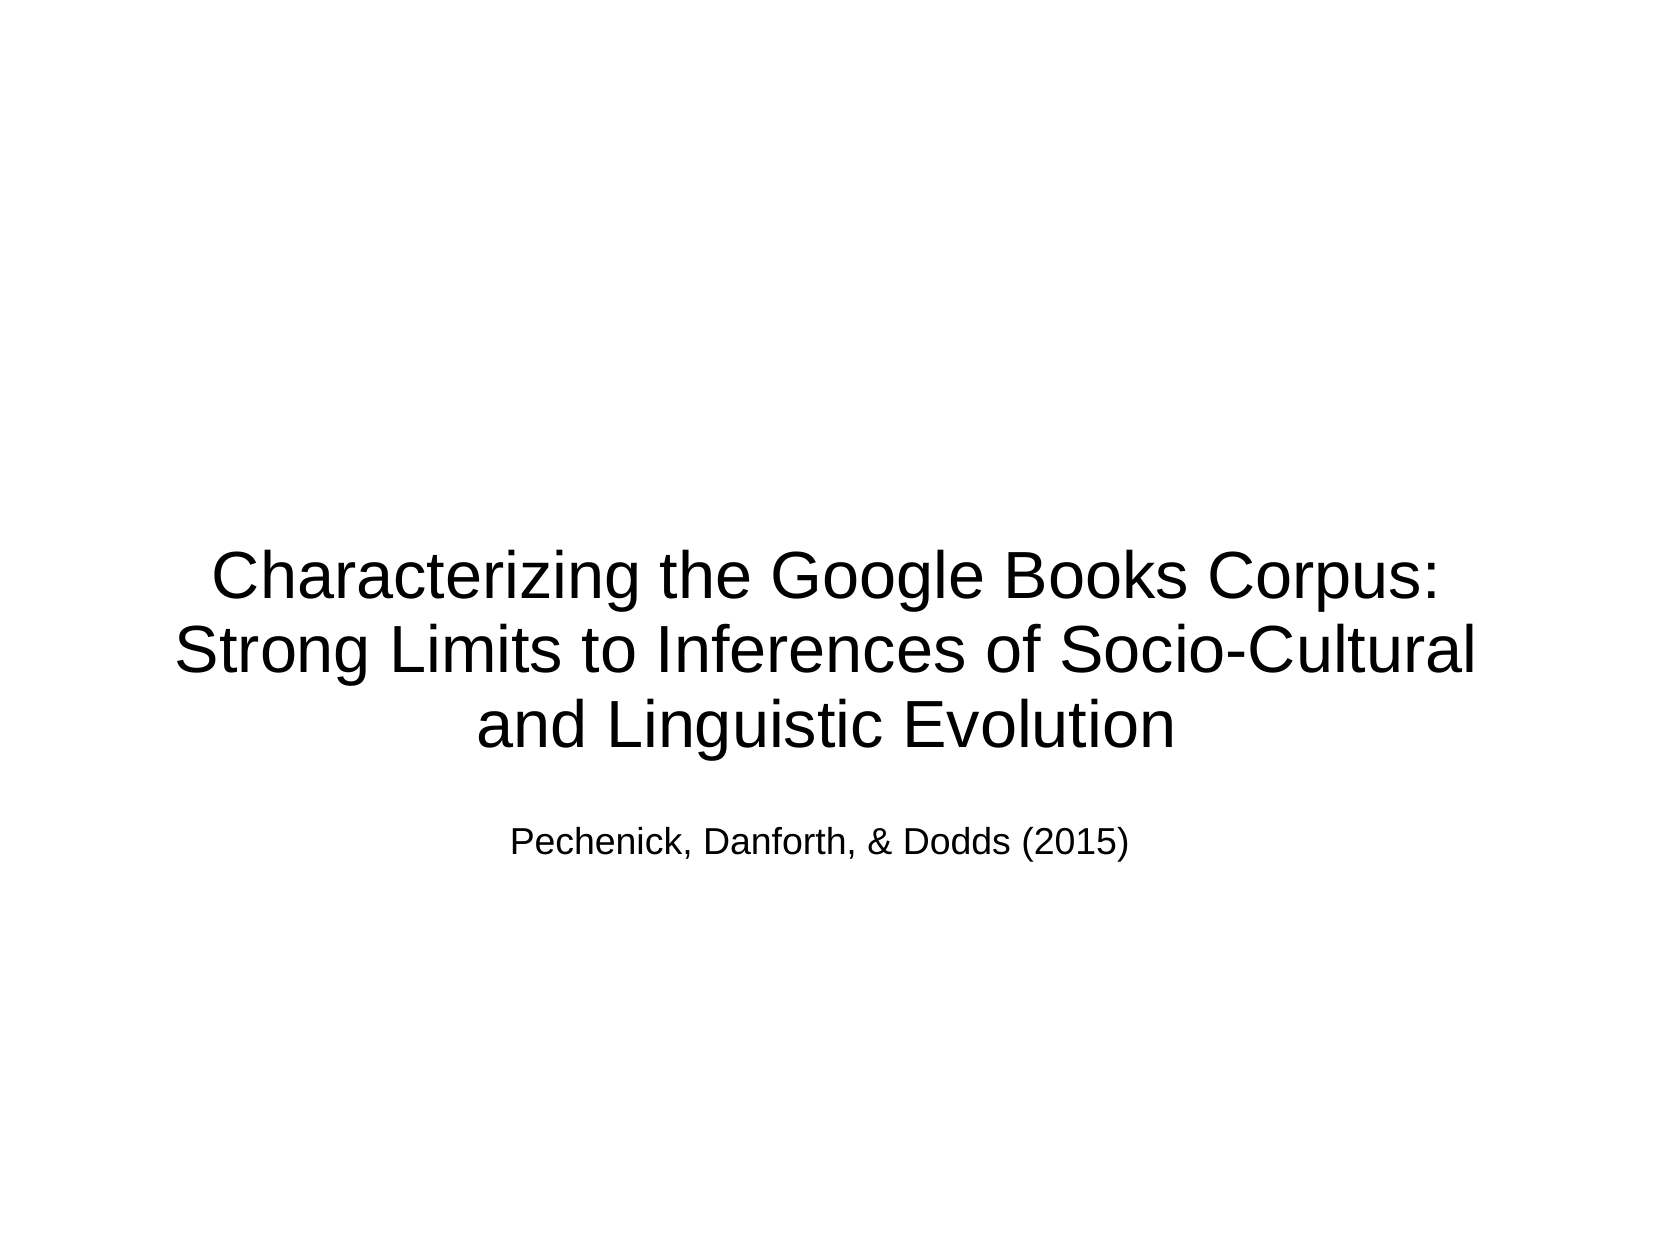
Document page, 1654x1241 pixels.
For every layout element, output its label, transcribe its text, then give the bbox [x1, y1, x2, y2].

subtitle Characterizing the Google Books Corpus: Strong Limits to Inferences of Socio-Cultural and Linguistic Evolution [82, 290, 1571, 1010]
text_box Pechenick, Danforth, & Dodds (2015) [495, 813, 1321, 871]
